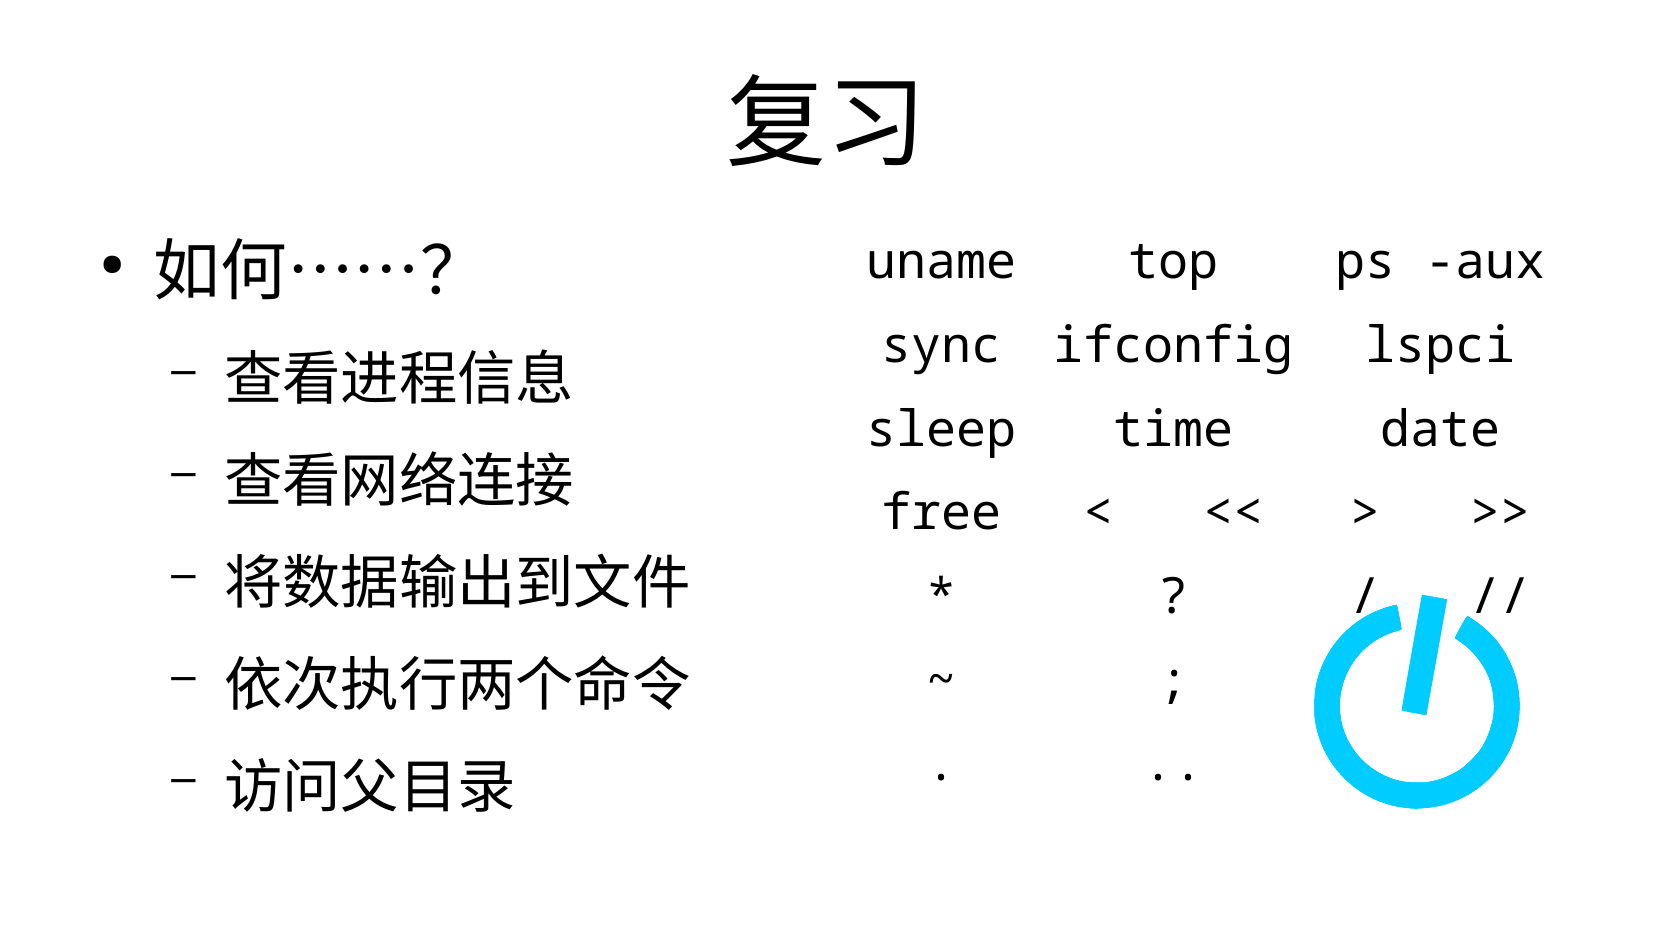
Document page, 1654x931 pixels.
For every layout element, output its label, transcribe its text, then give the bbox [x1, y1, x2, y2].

table_cell ? [1037, 552, 1309, 636]
table_cell [1309, 720, 1571, 803]
table_cell . [845, 720, 1037, 803]
table_cell time [1037, 385, 1309, 469]
table_cell * [845, 552, 1037, 636]
table_header uname [845, 218, 1037, 301]
table_cell sync [845, 301, 1037, 385]
table_cell < << [1037, 469, 1309, 552]
list 如何……？ 查看进程信息 查看网络连接 将数据输出到文件 依次执行两个命令 访问父目录 [82, 217, 809, 863]
table_header top [1037, 218, 1309, 301]
table_cell ifconfig [1037, 301, 1309, 385]
table_header ps -aux [1309, 218, 1571, 301]
table_cell date [1309, 385, 1571, 469]
table_cell / // [1309, 552, 1571, 636]
table_cell [1309, 636, 1571, 720]
table_cell sleep [845, 385, 1037, 469]
table_cell ; [1037, 636, 1309, 720]
table_cell .. [1037, 720, 1309, 803]
table_cell > >> [1309, 469, 1571, 552]
table_cell ~ [845, 636, 1037, 720]
title 复习 [82, 37, 1571, 193]
table_cell lspci [1309, 301, 1571, 385]
table_cell free [845, 469, 1037, 552]
